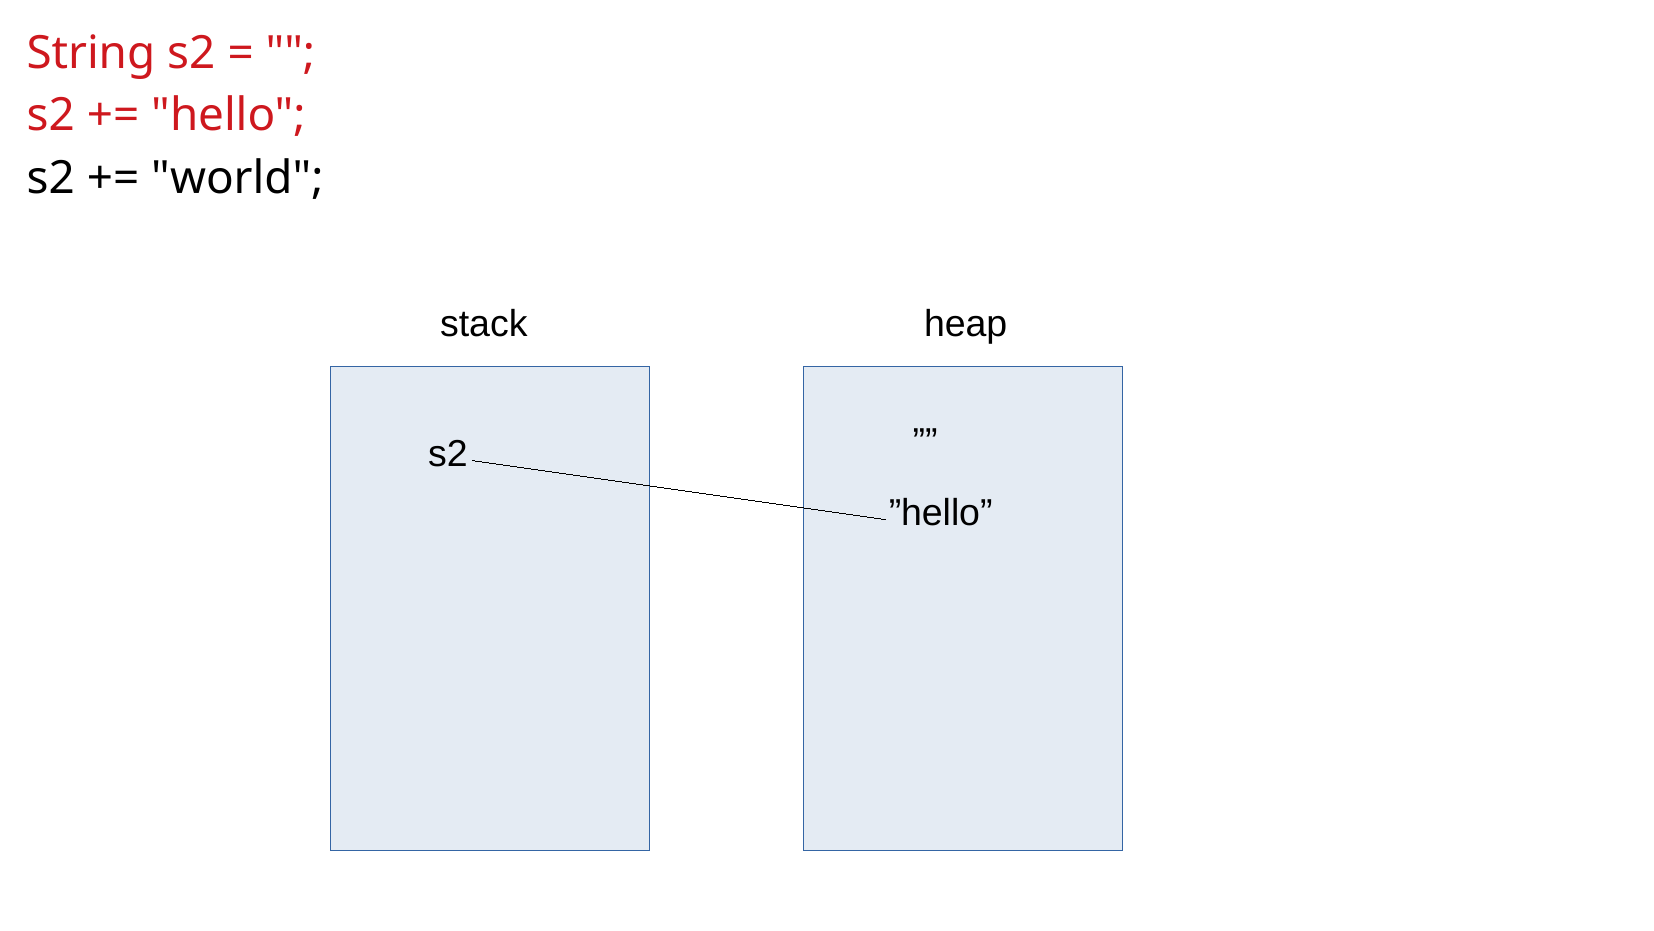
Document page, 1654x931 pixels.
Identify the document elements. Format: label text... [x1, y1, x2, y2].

text_box [330, 366, 650, 851]
text_box stack [425, 295, 579, 353]
text_box [803, 366, 1123, 851]
text_box String s2 = ""; s2 += "hello"; s2 += "world"; [11, 11, 1583, 296]
text_box s2 [413, 425, 508, 483]
text_box ”hello” [874, 484, 1052, 579]
text_box heap [909, 295, 1040, 353]
text_box ”” [897, 413, 1040, 471]
